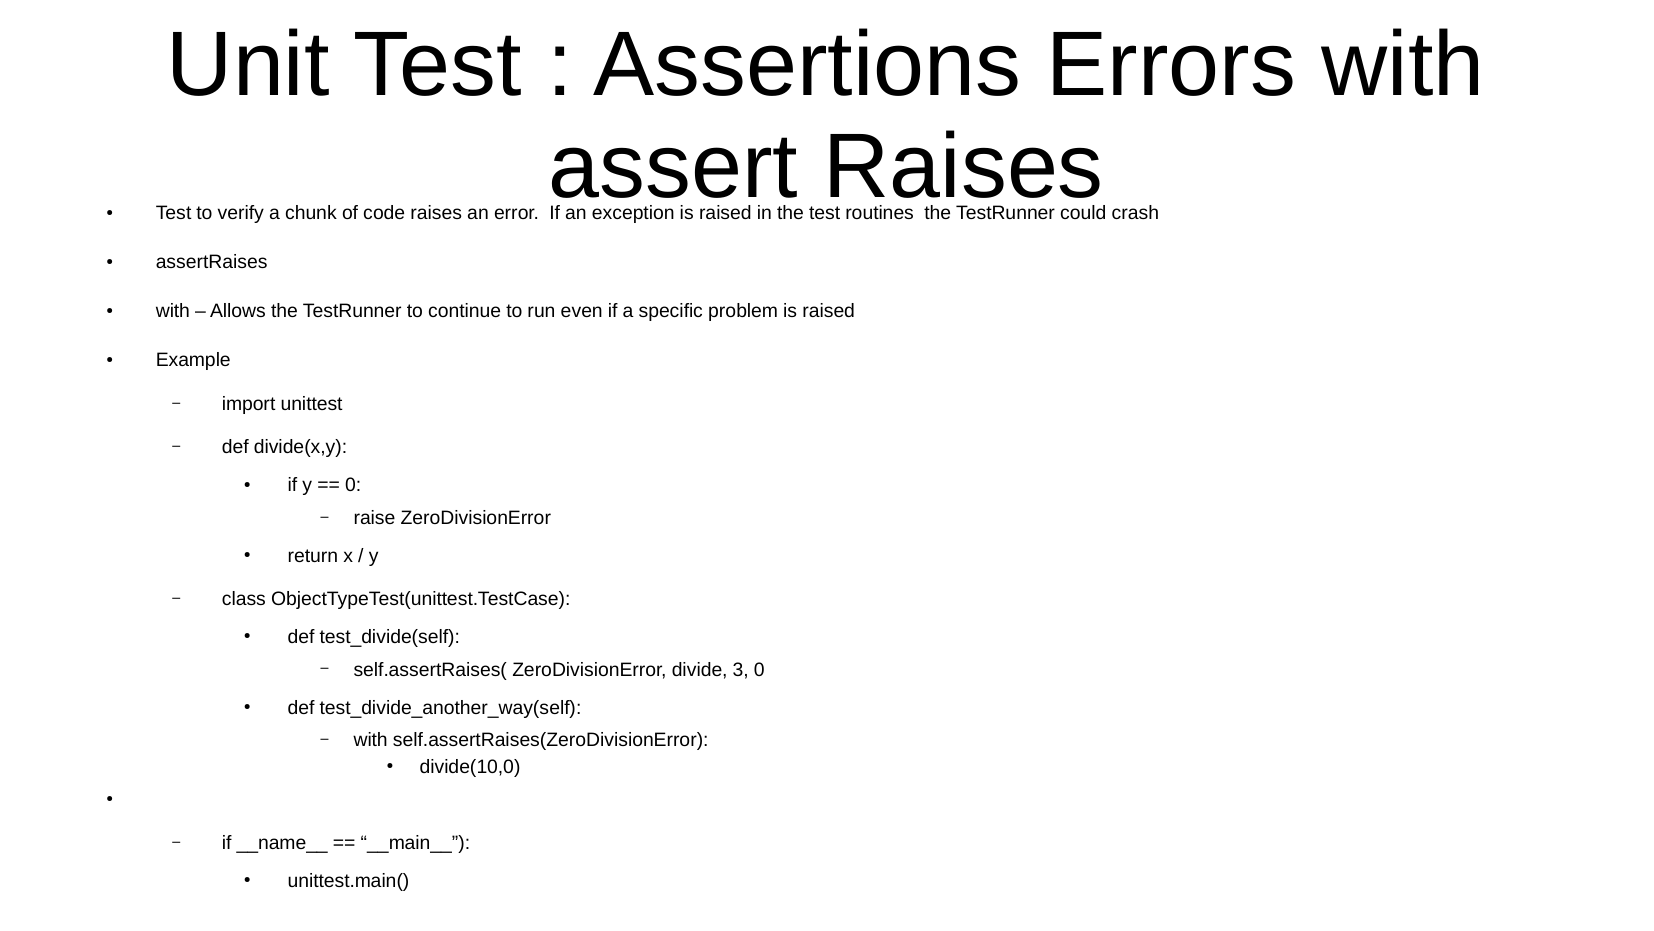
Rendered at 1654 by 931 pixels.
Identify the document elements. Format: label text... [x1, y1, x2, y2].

title Unit Test : Assertions Errors with assert Raises [82, 12, 1571, 218]
list Test to verify a chunk of code raises an error. If an exception is raised in the test routines the TestRunner could crash assertRaises with – Allows the TestRunner to continue to run even if a specific problem is raised Example import unittest def divide(x,y): if y == 0: raise ZeroDivisionError return x / y class ObjectTypeTest(unittest.TestCase): def test_divide(self): self.assertRaises( ZeroDivisionError, divide, 3, 0 def test_divide_another_way(self): with self.assertRaises(ZeroDivisionError): divide(10,0) if __name__ == “__main__”): unittest.main() [90, 202, 1643, 901]
